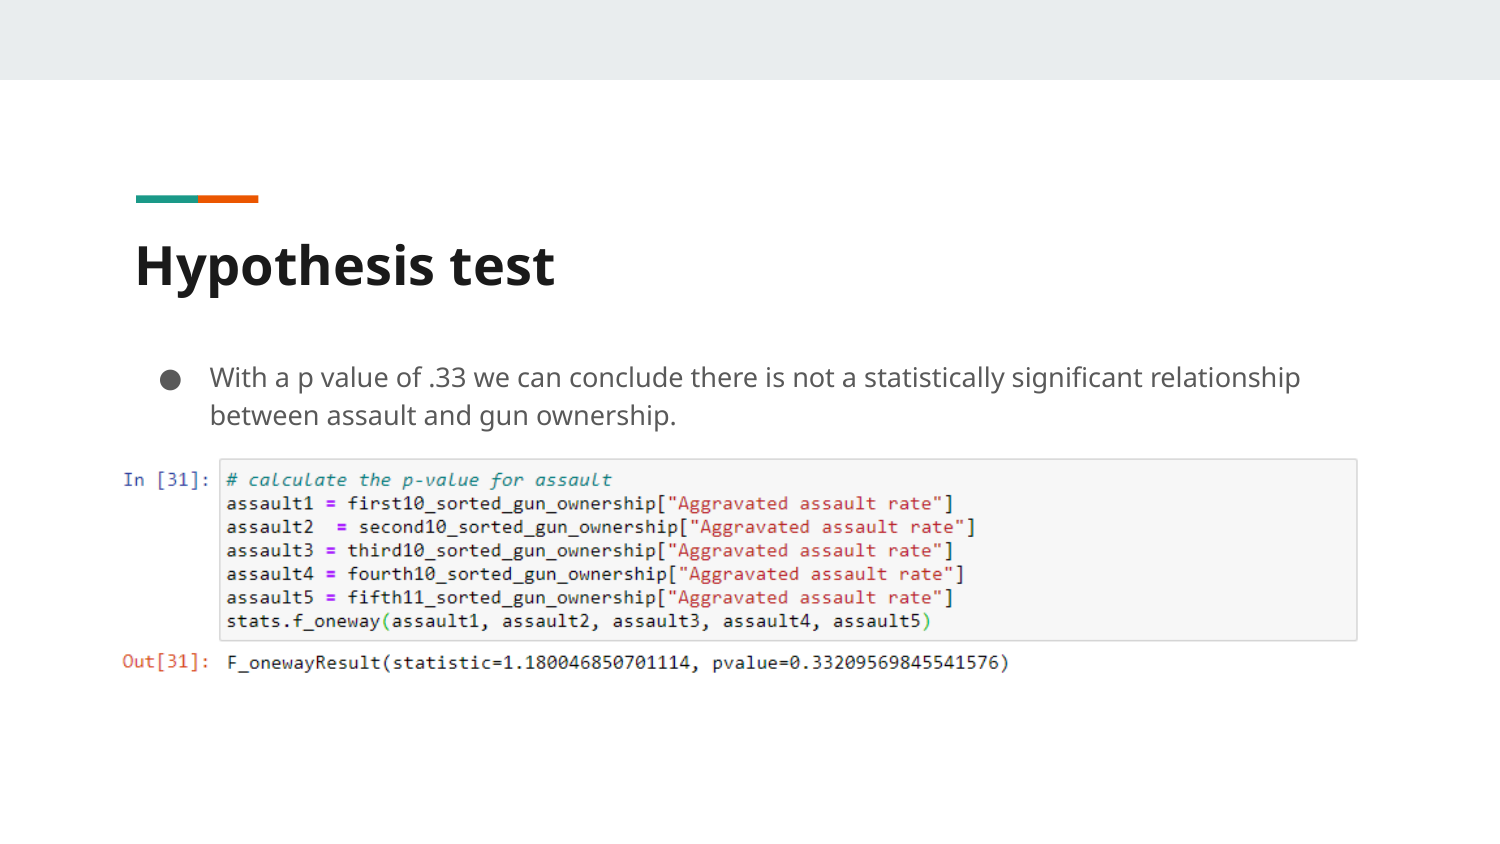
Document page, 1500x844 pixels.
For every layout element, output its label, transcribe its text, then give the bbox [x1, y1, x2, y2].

title Hypothesis test [119, 216, 1381, 305]
list With a p value of .33 we can conclude there is not a statistically significant relationship between assault and gun ownership. [119, 341, 1381, 712]
picture [119, 456, 1363, 682]
